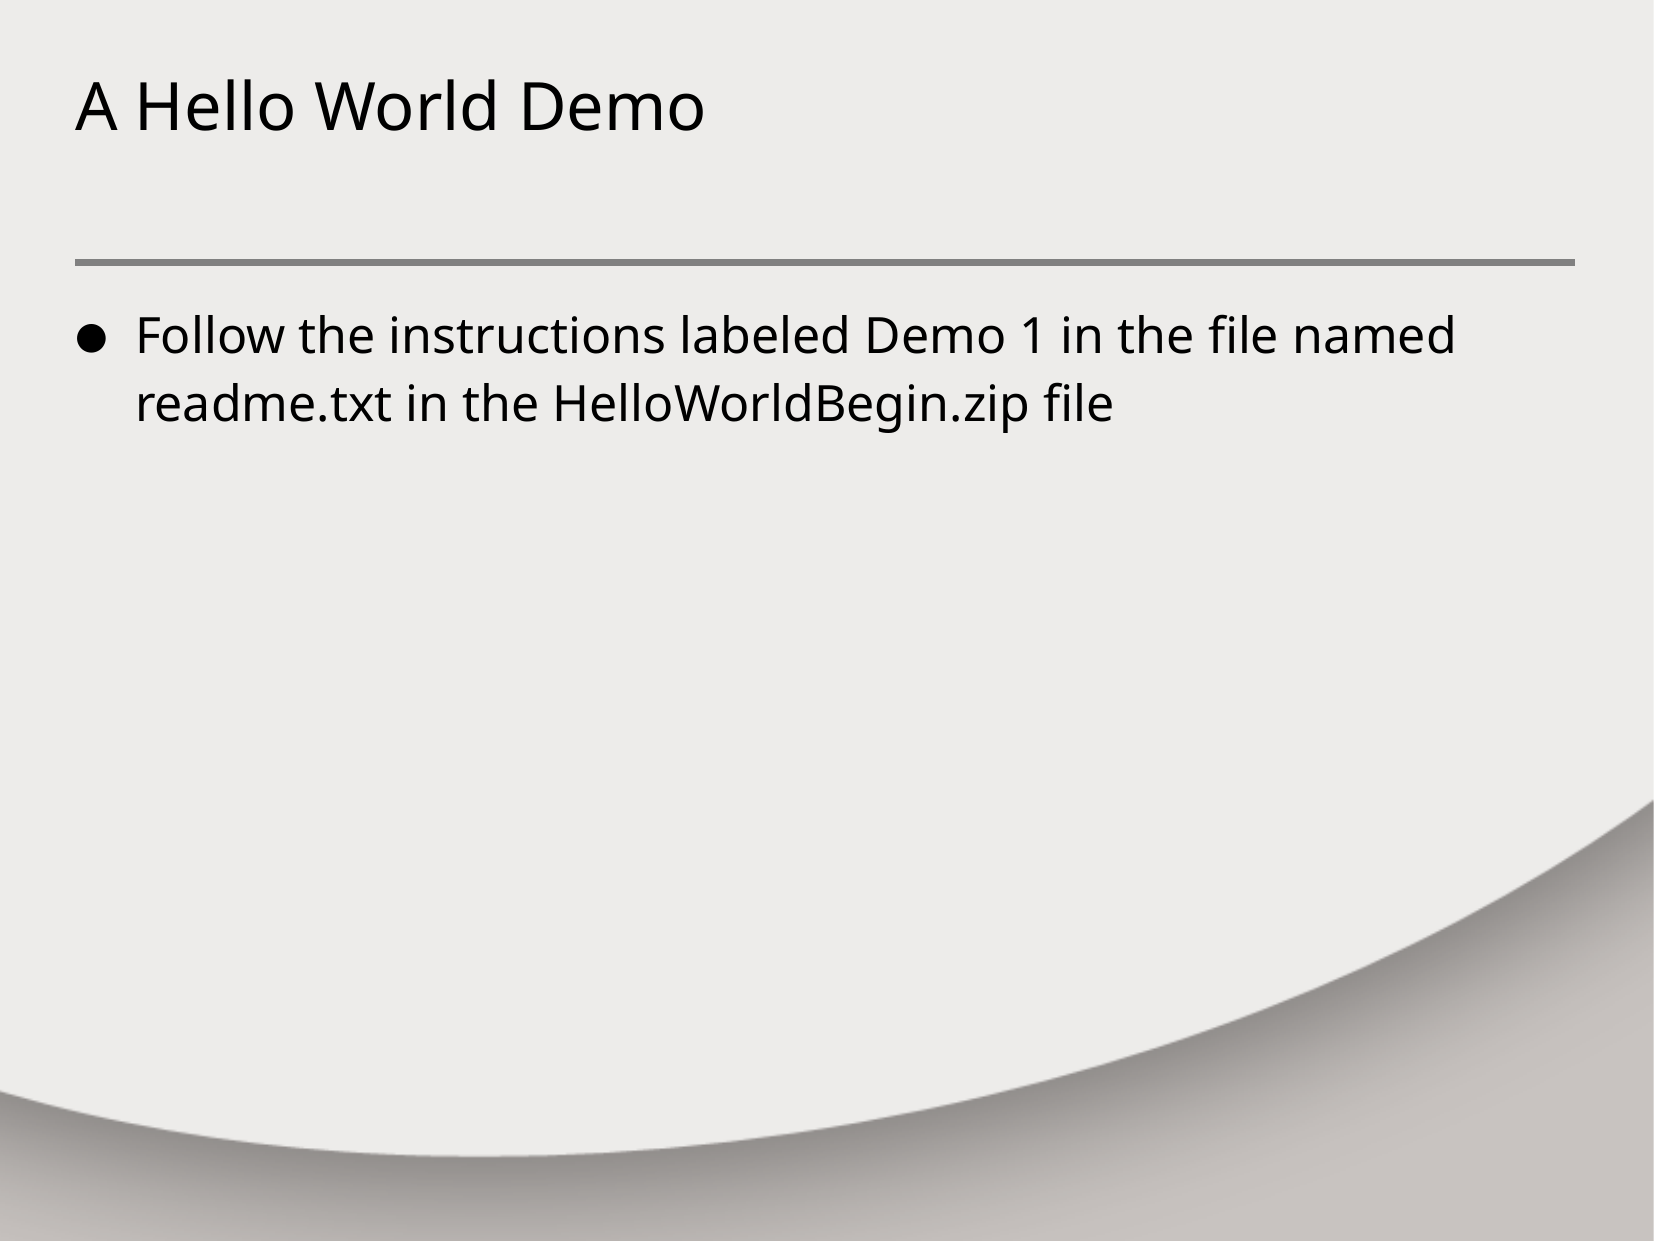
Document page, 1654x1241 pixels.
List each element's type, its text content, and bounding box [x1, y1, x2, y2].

title A Hello World Demo [75, 75, 1576, 226]
picture [0, 0, 1654, 1241]
list Follow the instructions labeled Demo 1 in the file named readme.txt in the HelloWorldBegin.zip file [75, 300, 1576, 1163]
